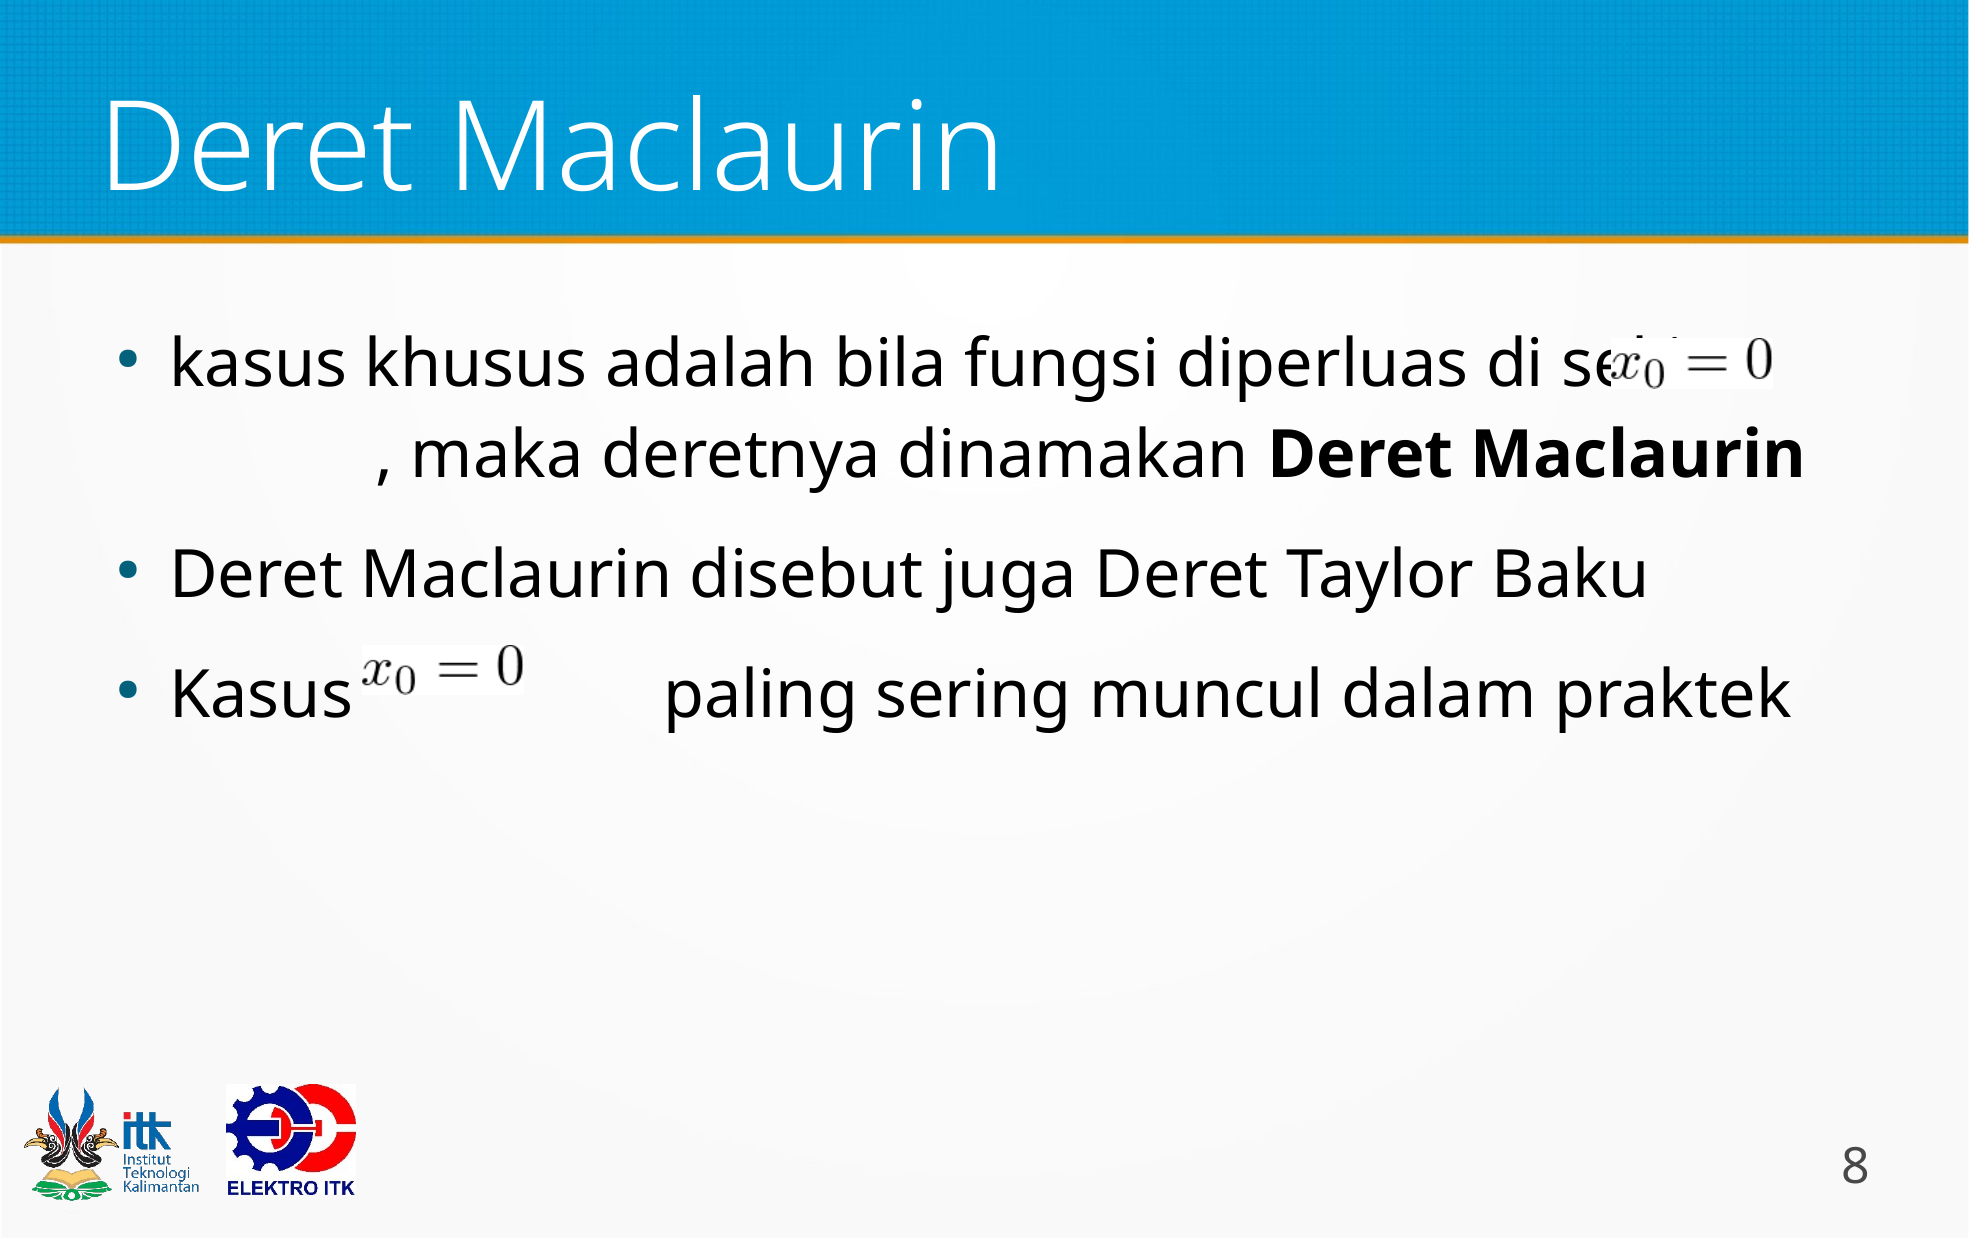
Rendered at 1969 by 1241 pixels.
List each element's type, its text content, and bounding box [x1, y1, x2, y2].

title Deret Maclaurin [98, 19, 1870, 227]
picture [0, 233, 1969, 1241]
list kasus khusus adalah bila fungsi diperluas di sekitar , maka deretnya dinamakan Deret Maclaurin Deret Maclaurin disebut juga Deret Taylor Baku Kasus paling sering muncul dalam praktek [98, 315, 1861, 1081]
